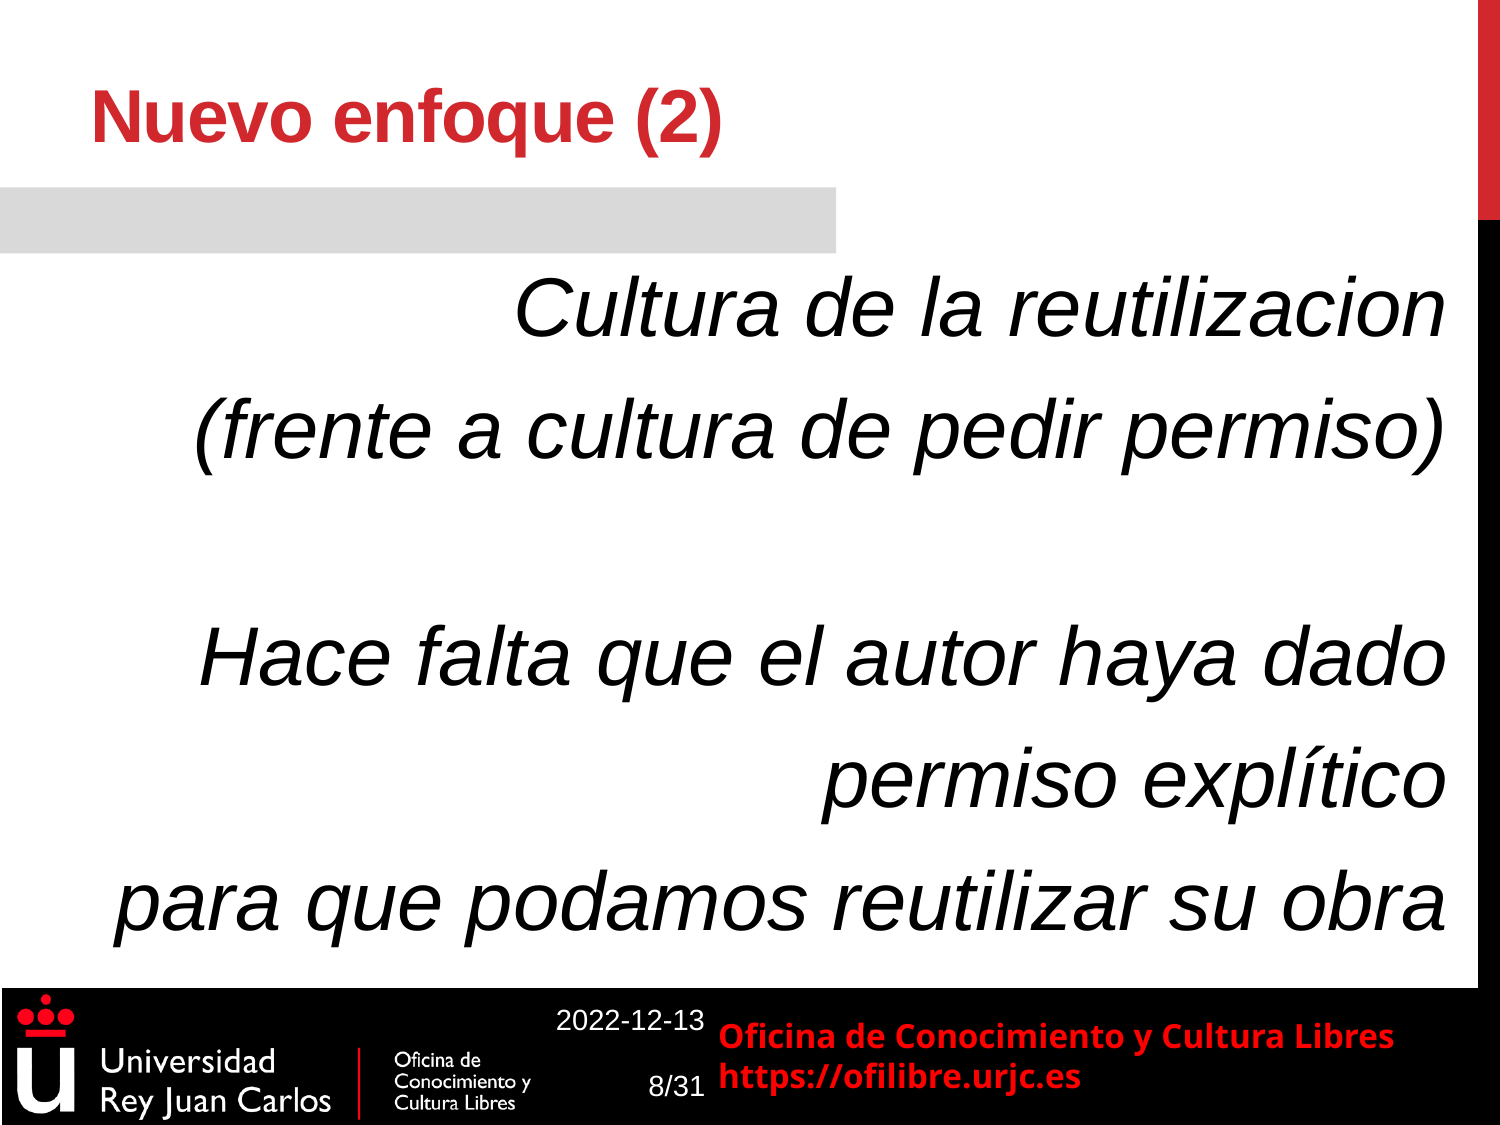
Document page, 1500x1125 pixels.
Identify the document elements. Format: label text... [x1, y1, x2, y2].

text_box Cultura de la reutilizacion (frente a cultura de pedir permiso) Hace falta que el autor haya dado permiso explítico para que podamos reutilizar su obra [23, 253, 1464, 1014]
picture [17, 994, 531, 1120]
title [75, 7, 1425, 196]
text_box Nuevo enfoque (2) [0, 24, 1326, 172]
